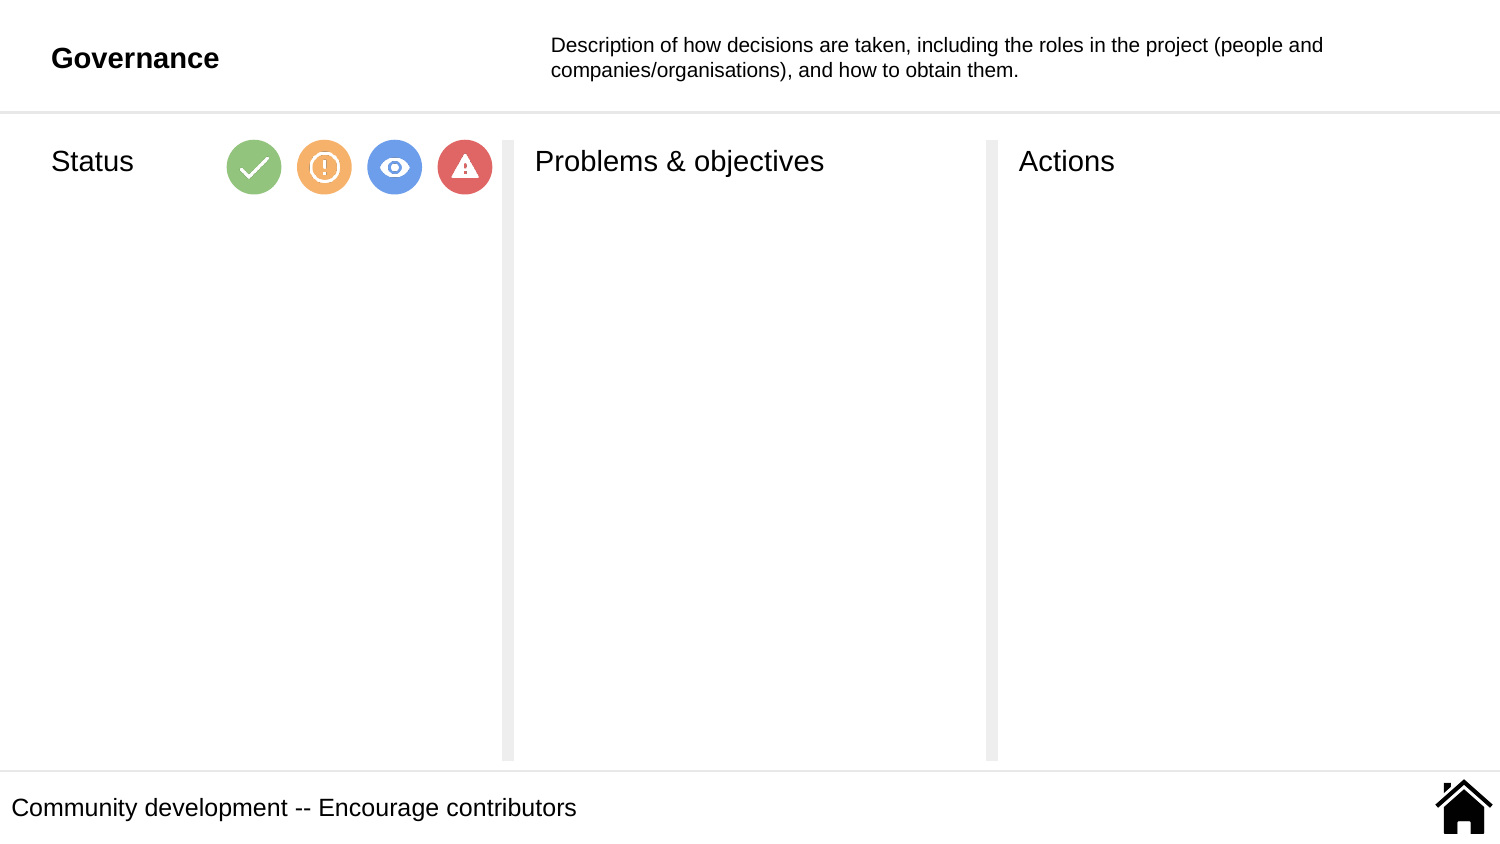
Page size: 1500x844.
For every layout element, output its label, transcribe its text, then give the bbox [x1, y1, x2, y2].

text_box [236, 139, 272, 146]
picture [306, 148, 343, 186]
text_box [226, 149, 233, 185]
picture [449, 149, 481, 182]
picture [1435, 779, 1493, 834]
list Actions [1007, 131, 1461, 770]
text_box [275, 149, 282, 185]
list Problems & objectives [523, 131, 977, 769]
title Governance [39, 15, 524, 98]
picture [233, 146, 275, 188]
text_box [296, 139, 352, 195]
list Community development -- Encourage contributors [0, 769, 1430, 844]
text_box [236, 188, 272, 195]
text_box [437, 139, 493, 195]
picture [378, 152, 411, 184]
text_box [367, 139, 423, 195]
list Status [39, 131, 493, 769]
list Description of how decisions are taken, including the roles in the project (people and companies/organisations), and how to obtain them. [539, 15, 1461, 98]
